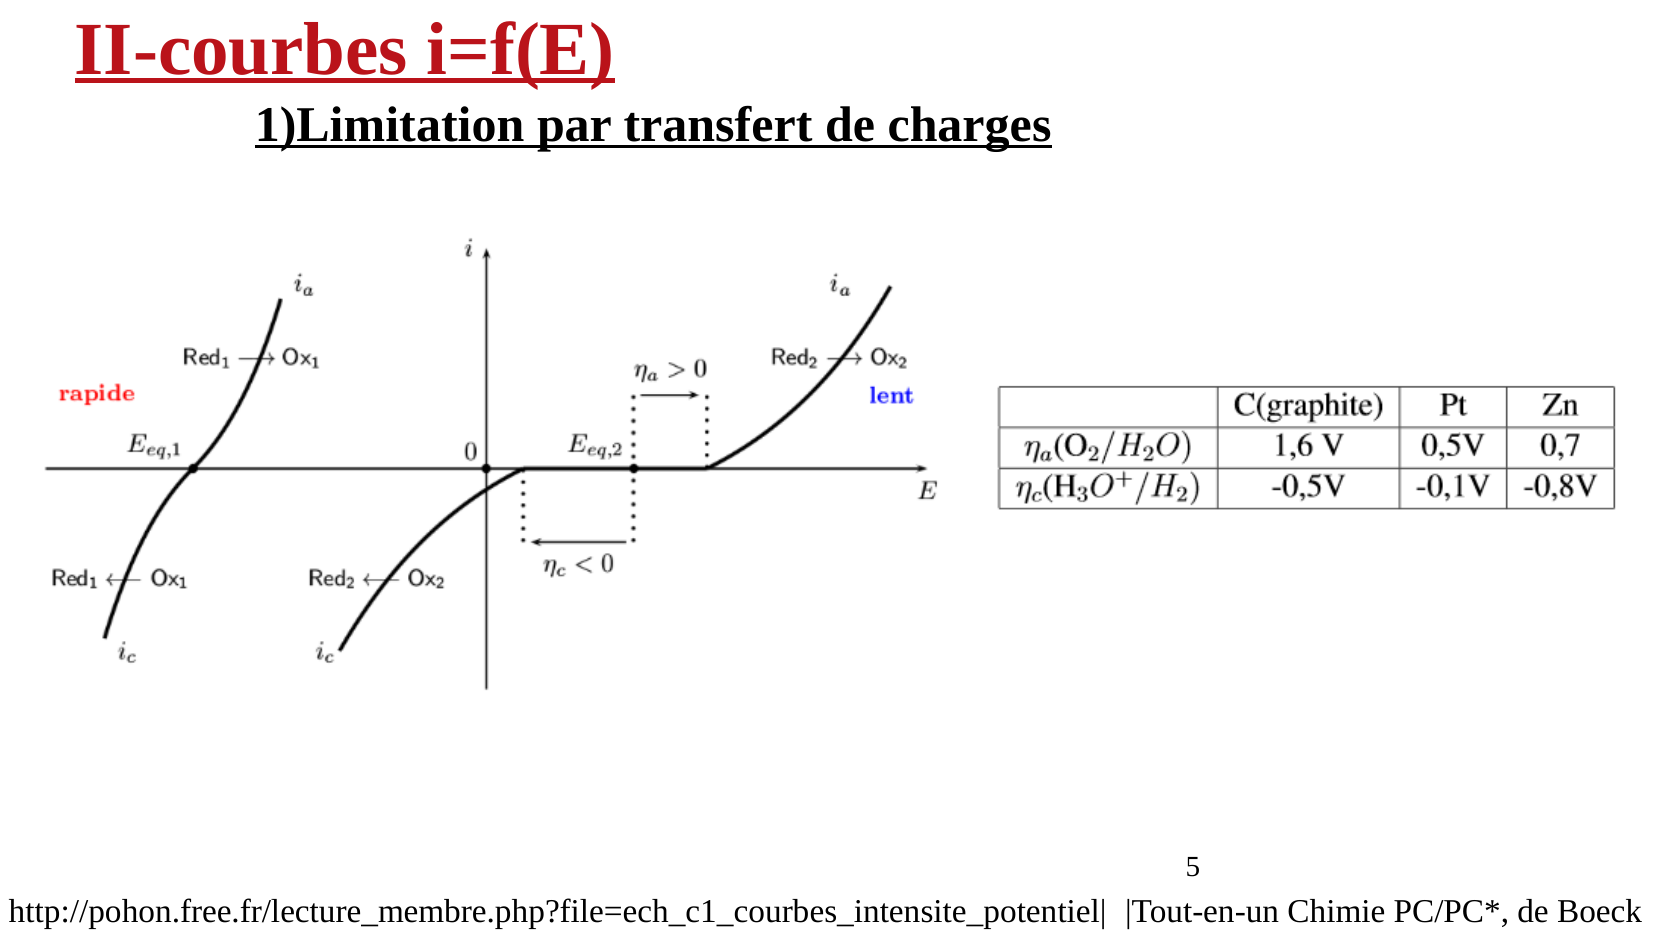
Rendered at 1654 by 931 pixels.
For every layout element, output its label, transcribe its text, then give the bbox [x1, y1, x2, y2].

text_box http://pohon.free.fr/lecture_membre.php?file=ech_c1_courbes_intensite_potentiel| [0, 885, 1110, 931]
text_box [1185, 847, 1571, 885]
picture [992, 373, 1630, 520]
text_box |Tout-en-un Chimie PC/PC*, de Boeck [1110, 885, 1654, 931]
text_box II-courbes i=f(E) [60, 0, 1571, 181]
picture [25, 215, 957, 697]
text_box 1)Limitation par transfert de charges [240, 90, 1430, 216]
